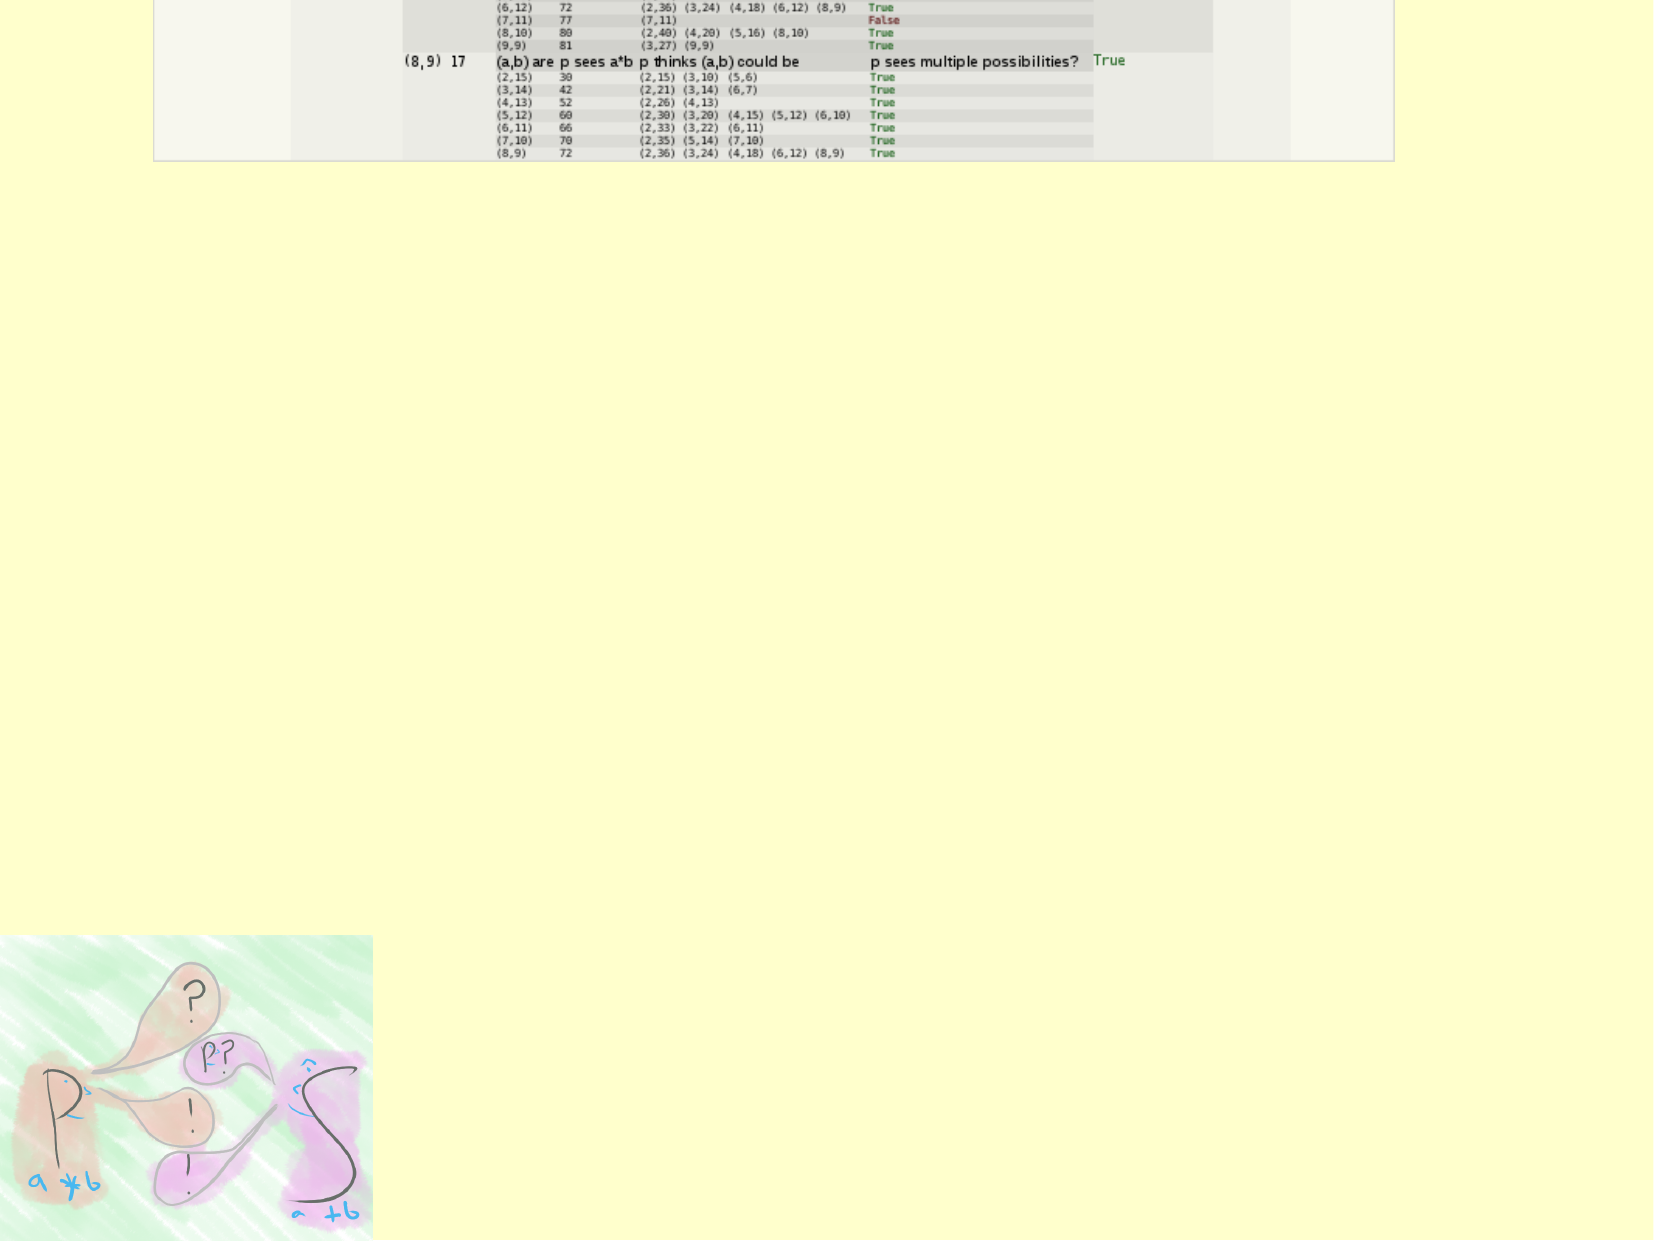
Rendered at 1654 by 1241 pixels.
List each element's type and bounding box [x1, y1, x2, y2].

picture [153, 0, 1395, 162]
picture [0, 935, 373, 1241]
